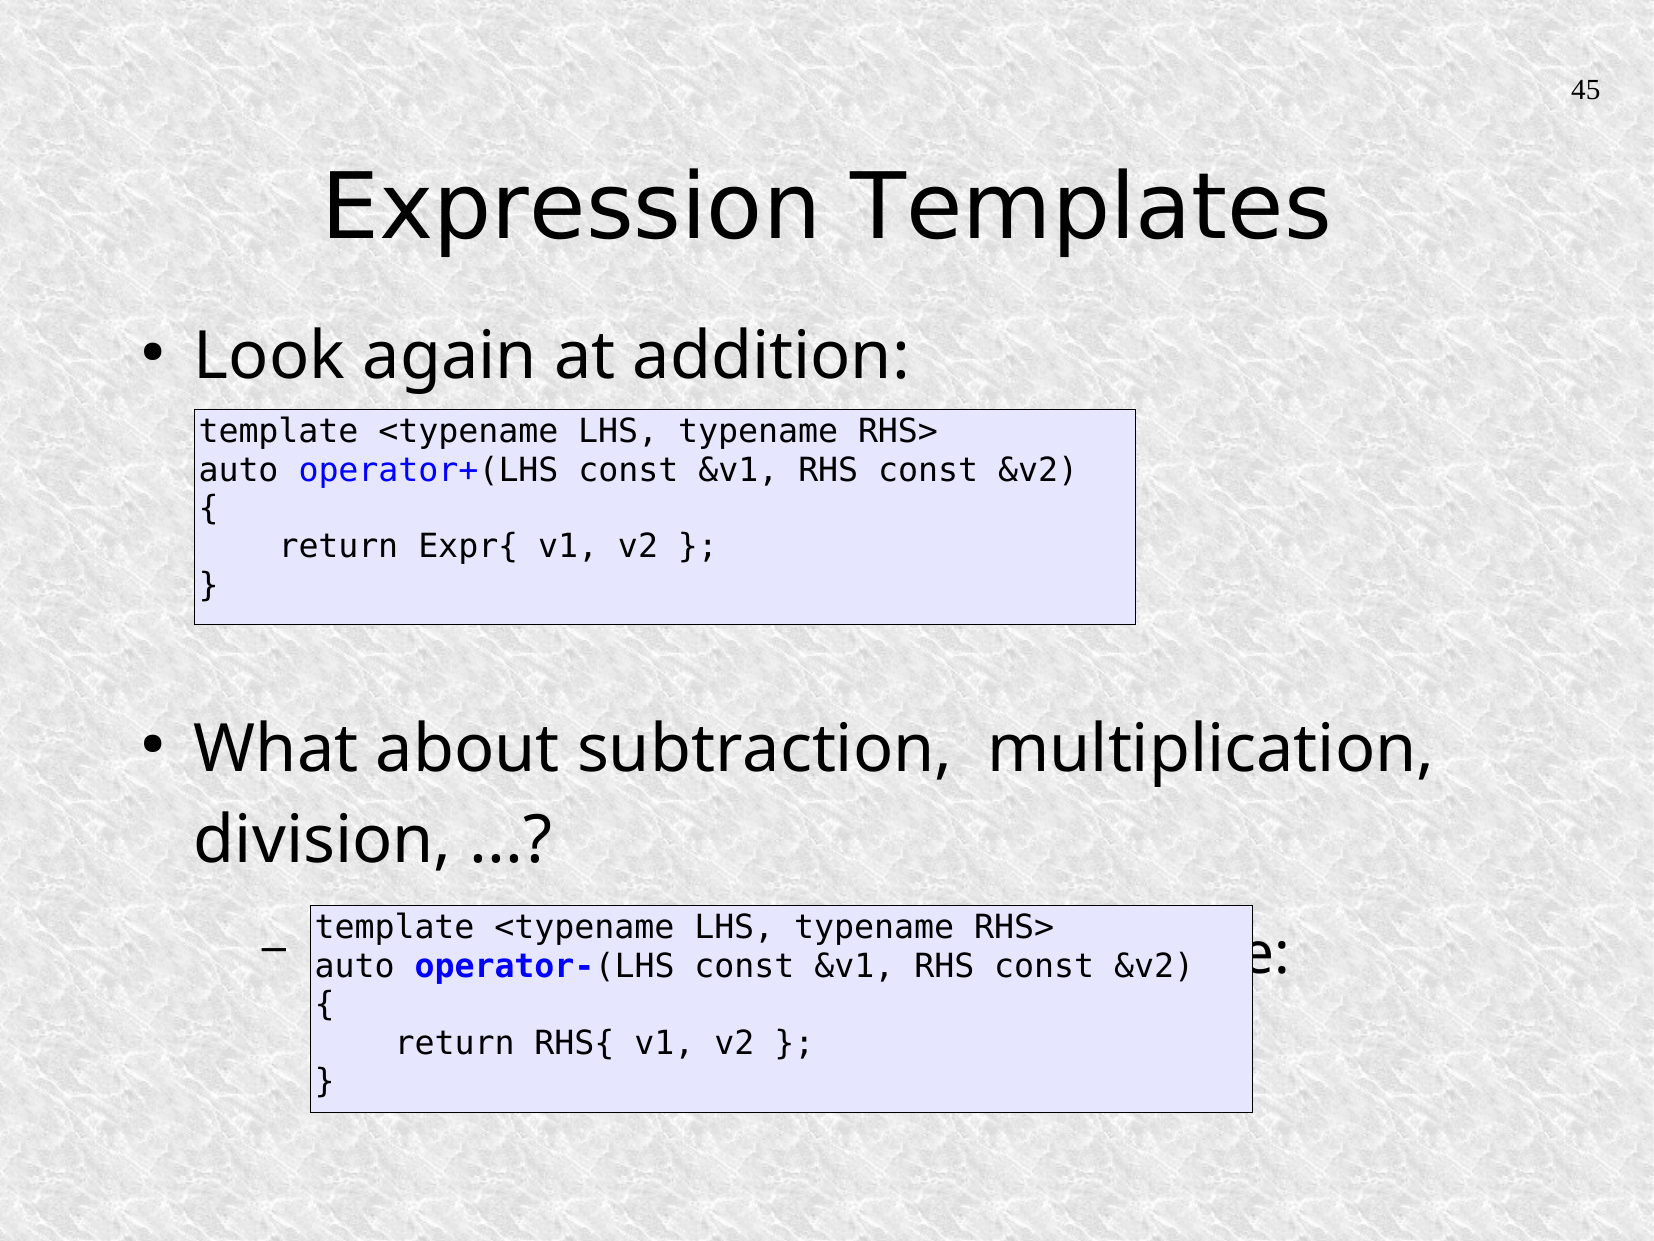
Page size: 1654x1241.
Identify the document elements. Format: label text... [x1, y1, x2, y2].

title Expression Templates [121, 102, 1534, 310]
text_box [194, 409, 1136, 625]
text_box [310, 905, 1253, 1113]
text_box template <typename LHS, typename RHS> auto operator+(LHS const &v1, RHS const &v2) { return Expr{ v1, v2 }; } [198, 411, 1145, 643]
text_box template <typename LHS, typename RHS> auto operator-(LHS const &v1, RHS const &v2) { return RHS{ v1, v2 }; } [314, 907, 1261, 1139]
list Look again at addition: What about subtraction, multiplication, division, ...? We can define, but not sensibly use: [123, 307, 1536, 1223]
picture [0, 0, 1654, 1241]
